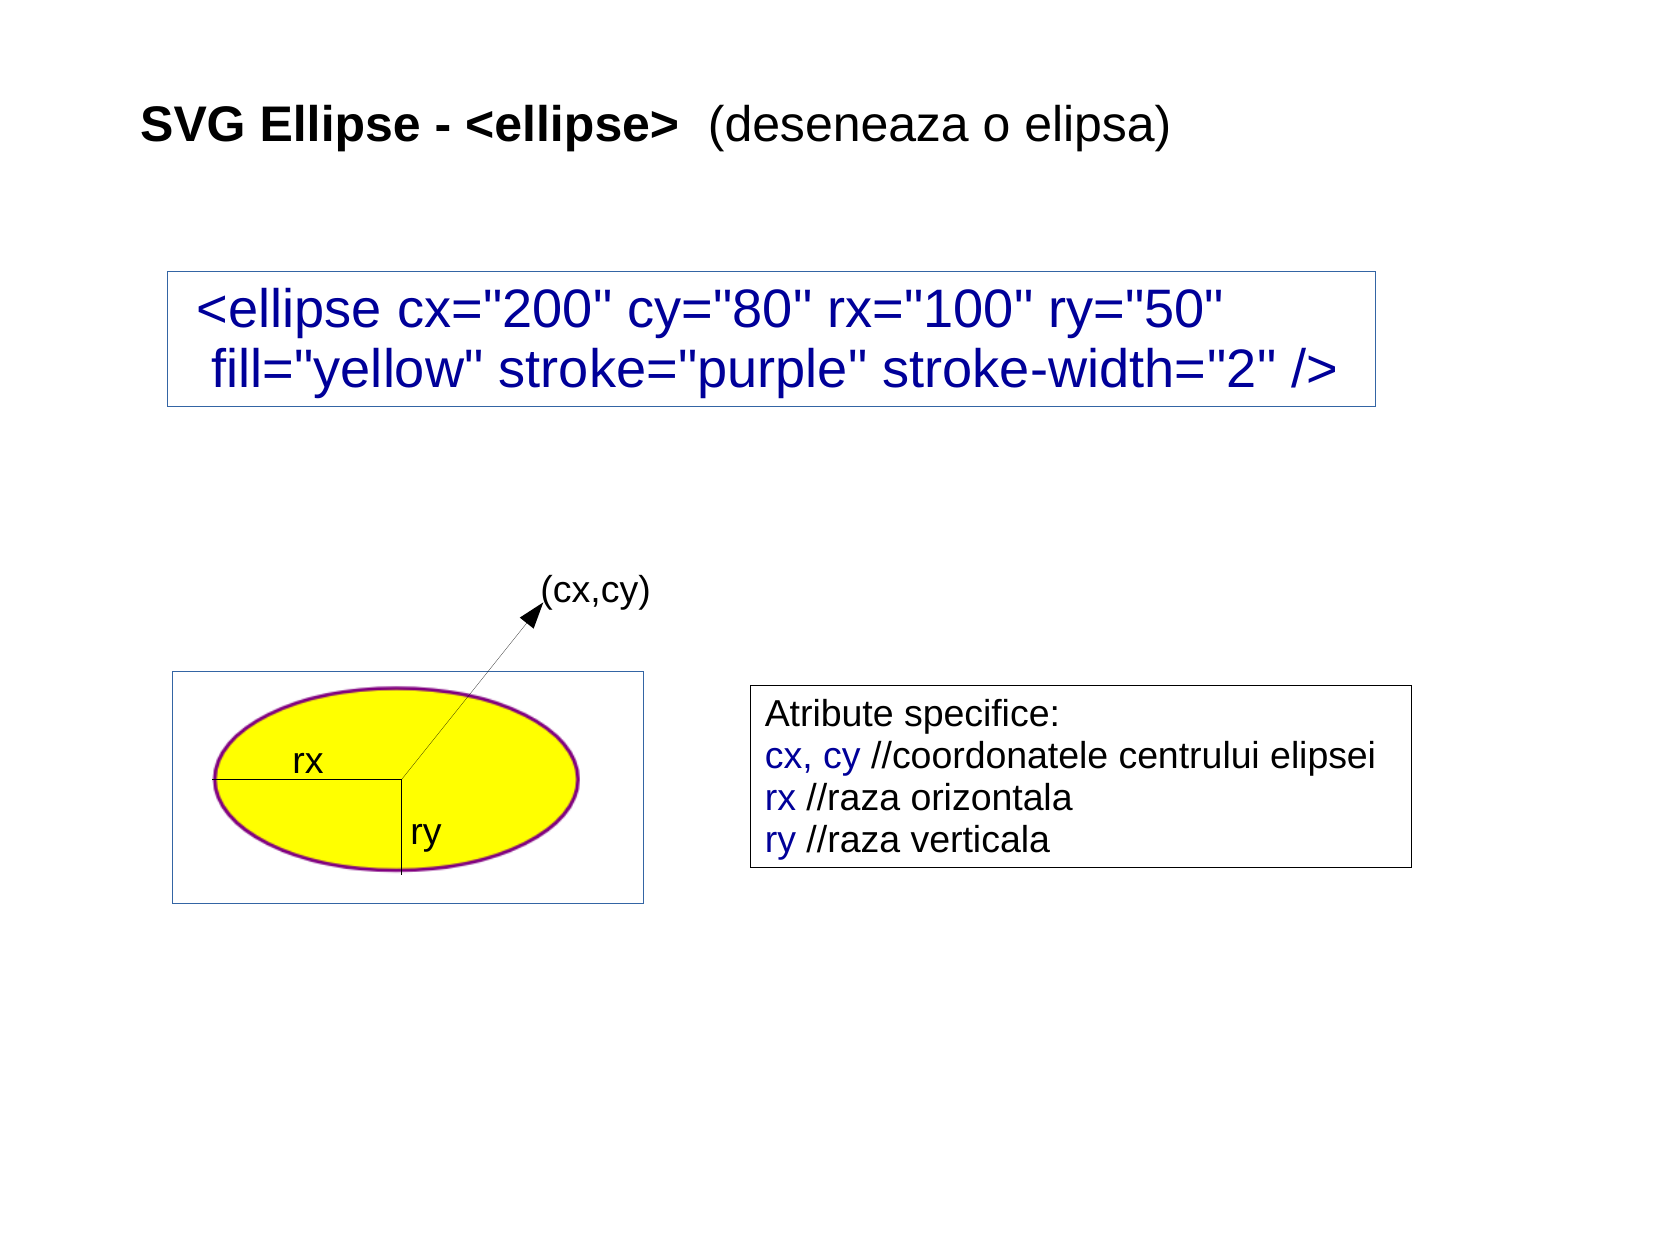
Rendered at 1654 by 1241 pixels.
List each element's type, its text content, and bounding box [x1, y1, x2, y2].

picture [172, 671, 644, 904]
text_box ry [395, 803, 457, 860]
text_box SVG Ellipse - <ellipse> (deseneaza o elipsa) [125, 88, 1205, 229]
text_box Atribute specifice: cx, cy //coordonatele centrului elipsei rx //raza orizontala ry //raza verticala [750, 685, 1412, 868]
text_box rx [277, 732, 339, 790]
text_box <ellipse cx="200" cy="80" rx="100" ry="50" fill="yellow" stroke="purple" stroke-width="2" /> [167, 271, 1376, 407]
text_box (cx,cy) [525, 561, 666, 618]
